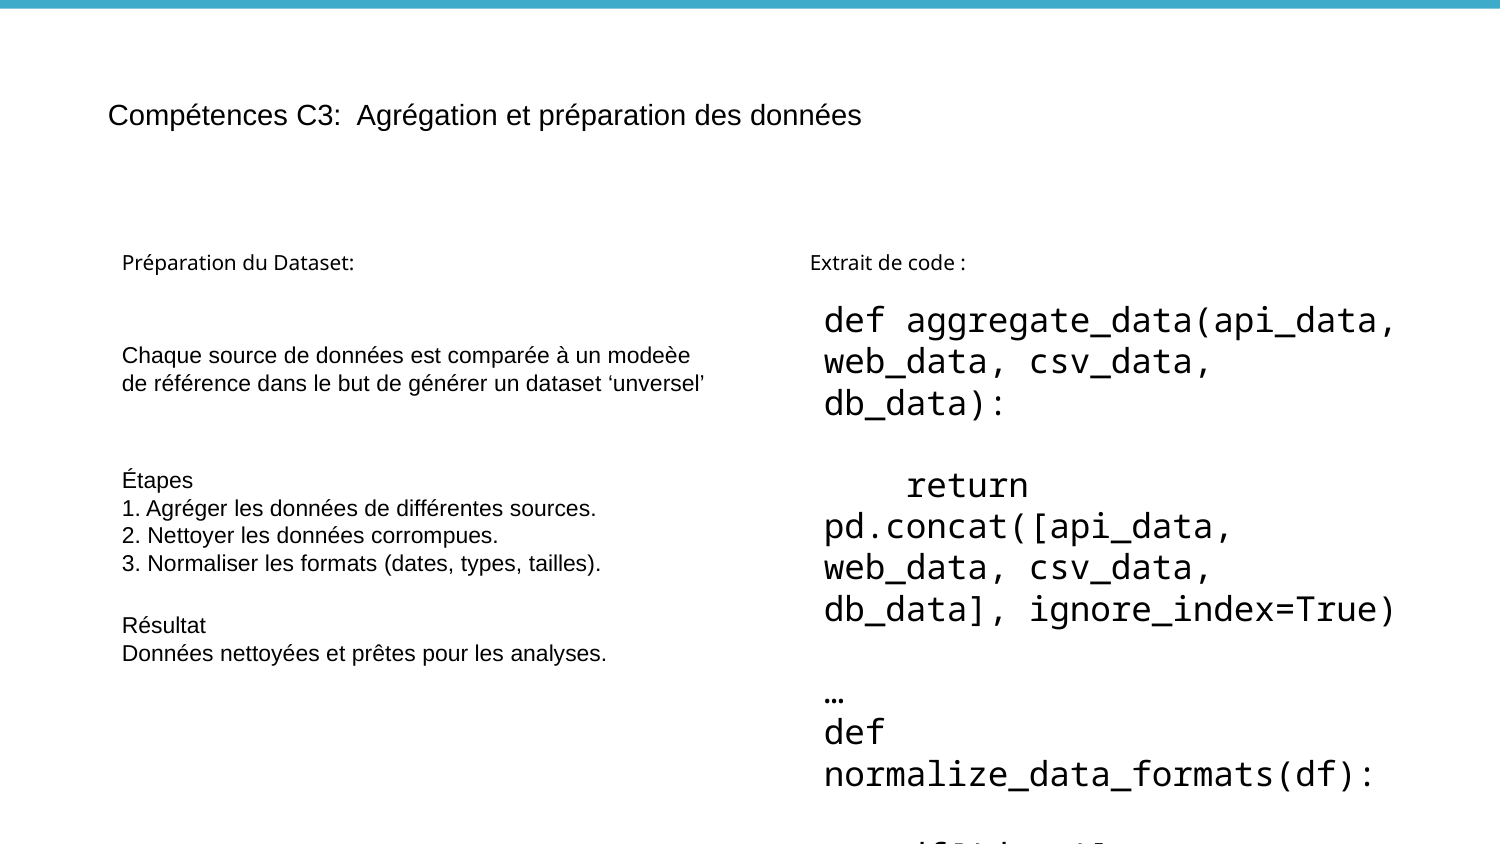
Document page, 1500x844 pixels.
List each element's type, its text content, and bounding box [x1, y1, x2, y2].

list def aggregate_data(api_data, web_data, csv_data, db_data): return pd.concat([api_data, web_data, csv_data, db_data], ignore_index=True) … def normalize_data_formats(df): df['date'] = pd.to_datetime(df['date']) df['type'] = df['type'].str.lower() df['city'] = df['city'].str.title() df['price'] = df['price'].astype(float) df['size'] = df['size'].astype(float) return df if __name__ == "__main__": # Assume we have data from different sources combined_data = aggregate_data(api_data, web_data, csv_data, db_data) cleaned_data = remove_corrupted_entries(combined_data) normalized_data = normalize_data_formats(cleaned_data) normalized_data.to_csv("clean_normalized_data.csv", index=False) print("Data aggregation, cleaning, and normalization complete.") … [809, 283, 1422, 773]
subtitle Extrait de code : [794, 224, 1408, 296]
subtitle Préparation du Dataset: [106, 224, 719, 296]
list Chaque source de données est comparée à un modeèe de référence dans le but de générer un dataset ‘unversel’ Étapes 1. Agréger les données de différentes sources. 2. Nettoyer les données corrompues. 3. Normaliser les formats (dates, types, tailles). Résultat Données nettoyées et prêtes pour les analyses. [106, 325, 727, 725]
title Compétences C3: Agrégation et préparation des données [92, 66, 1408, 161]
